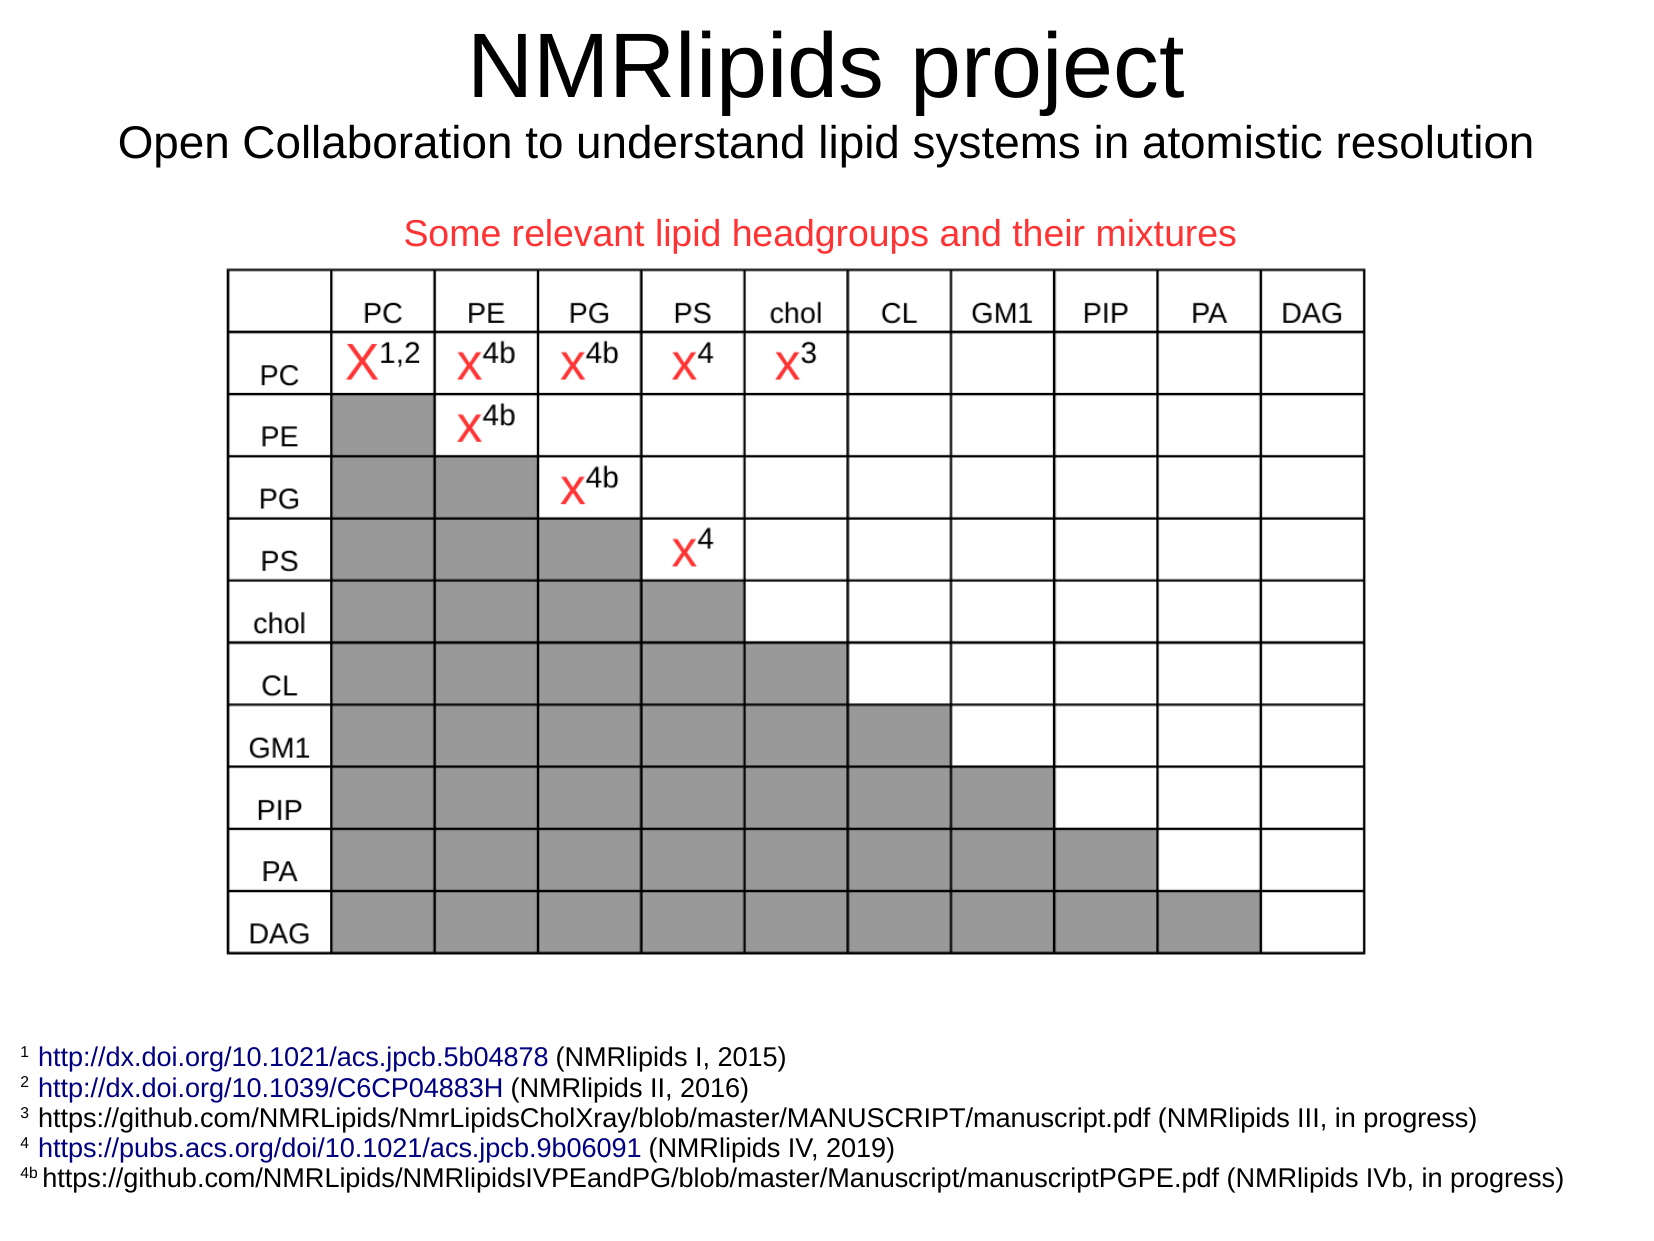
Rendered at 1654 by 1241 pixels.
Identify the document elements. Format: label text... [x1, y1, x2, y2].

picture [219, 264, 1381, 969]
title NMRlipids project Open Collaboration to understand lipid systems in atomistic resolution [82, 14, 1571, 272]
text_box Some relevant lipid headgroups and their mixtures [388, 205, 1253, 263]
text_box 1 http://dx.doi.org/10.1021/acs.jpcb.5b04878 (NMRlipids I, 2015) 2 http://dx.doi.org/10.1039/C6CP04883H (NMRlipids II, 2016) 3 https://github.com/NMRLipids/NmrLipidsCholXray/blob/master/MANUSCRIPT/manuscript.pdf (NMRlipids III, in progress) 4 https://pubs.acs.org/doi/10.1021/acs.jpcb.9b06091 (NMRlipids IV, 2019) 4b https://github.com/NMRLipids/NMRlipidsIVPEandPG/blob/master/Manuscript/manuscriptPGPE.pdf (NMRlipids IVb, in progress) [5, 1035, 1579, 1207]
